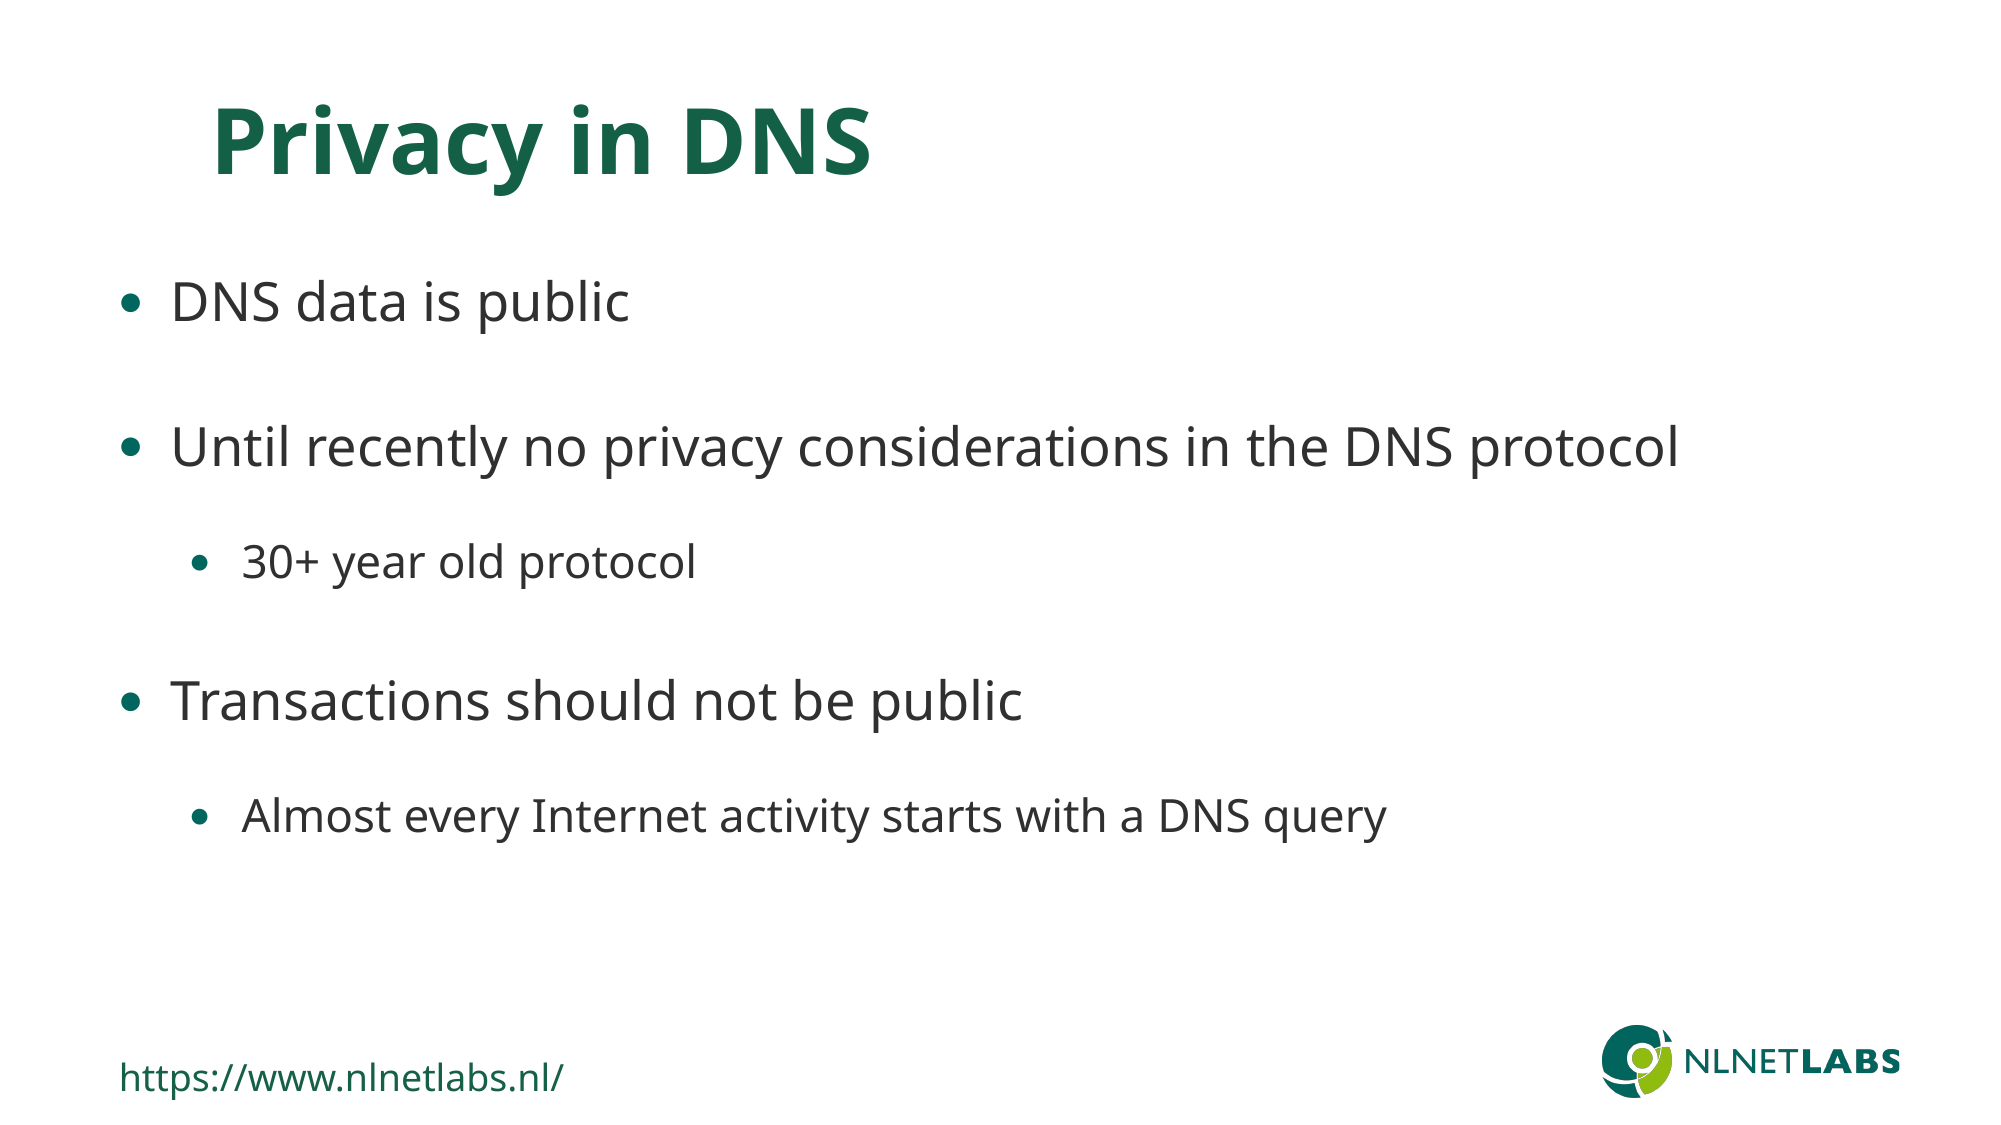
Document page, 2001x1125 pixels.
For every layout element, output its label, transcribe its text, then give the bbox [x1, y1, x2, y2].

list DNS data is public Until recently no privacy considerations in the DNS protocol 30+ year old protocol Transactions should not be public Almost every Internet activity starts with a DNS query [99, 263, 1900, 916]
picture [1602, 1025, 1900, 1098]
title Privacy in DNS [210, 44, 1900, 233]
